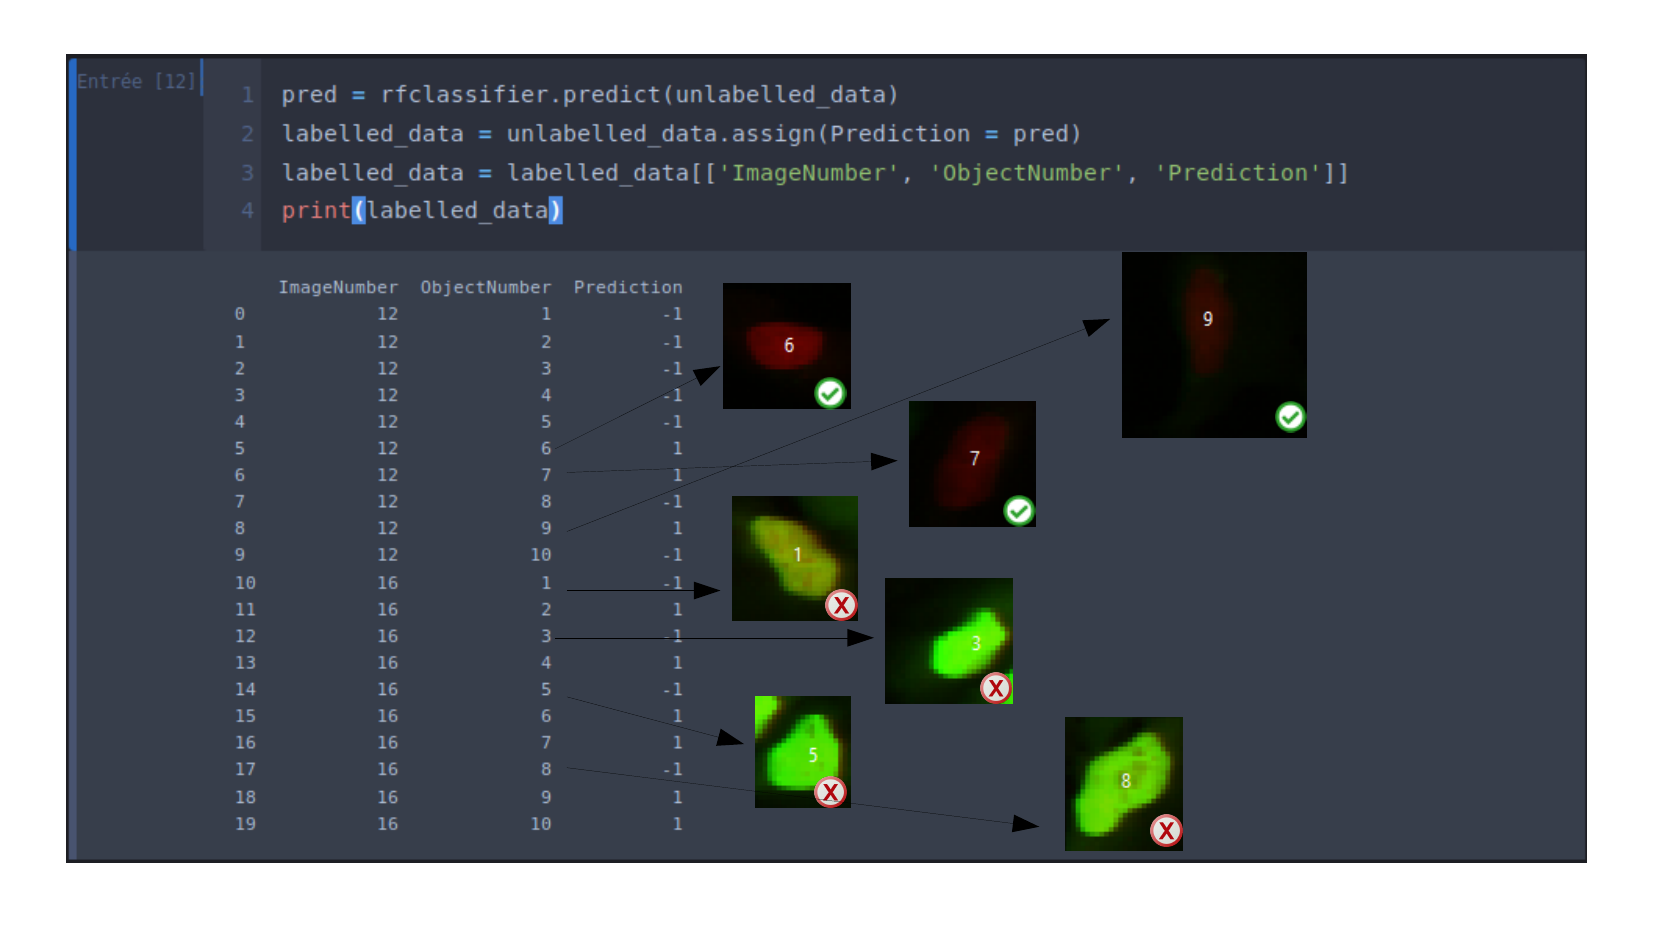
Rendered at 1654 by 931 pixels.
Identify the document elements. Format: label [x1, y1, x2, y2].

picture [66, 54, 1587, 863]
